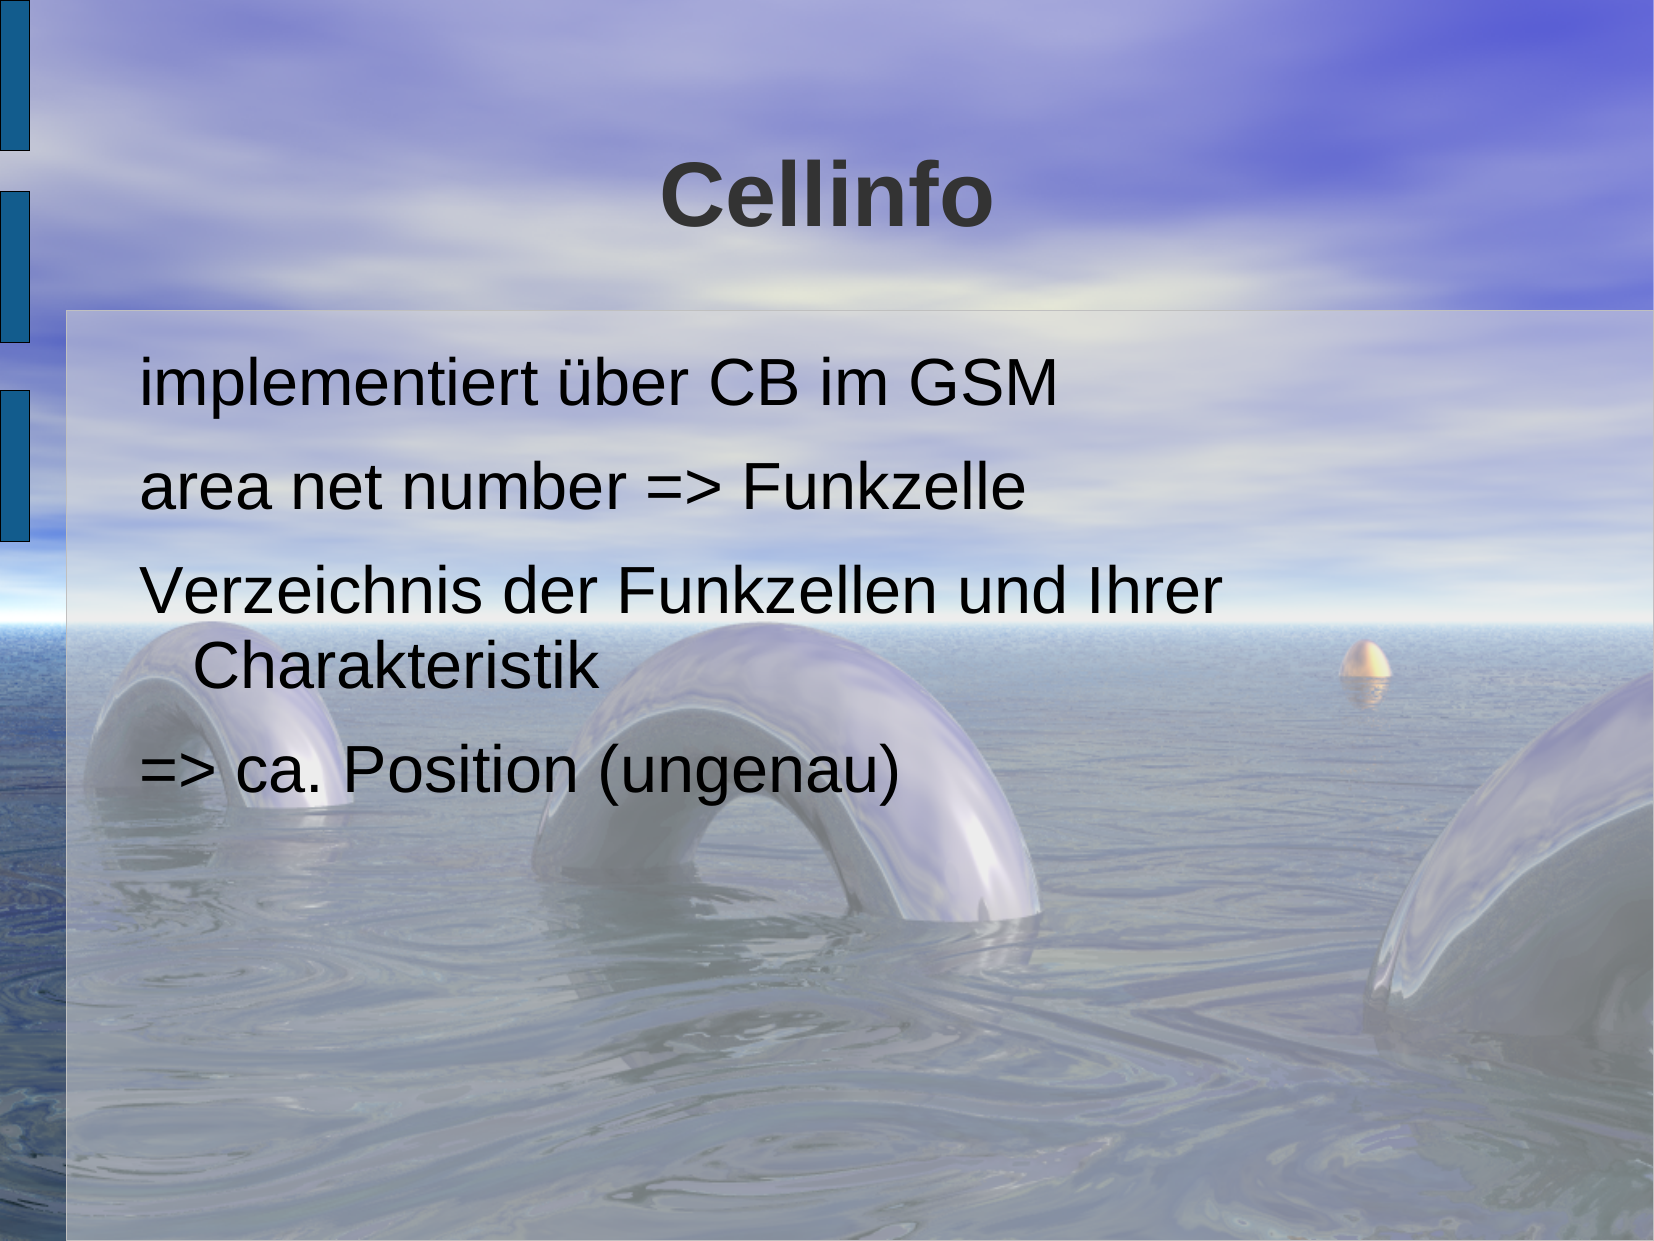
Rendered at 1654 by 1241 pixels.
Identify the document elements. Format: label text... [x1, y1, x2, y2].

title Cellinfo [121, 91, 1534, 299]
picture [0, 0, 1654, 1241]
list implementiert über CB im GSM area net number => Funkzelle Verzeichnis der Funkzellen und Ihrer Charakteristik => ca. Position (ungenau) [121, 344, 1534, 1127]
